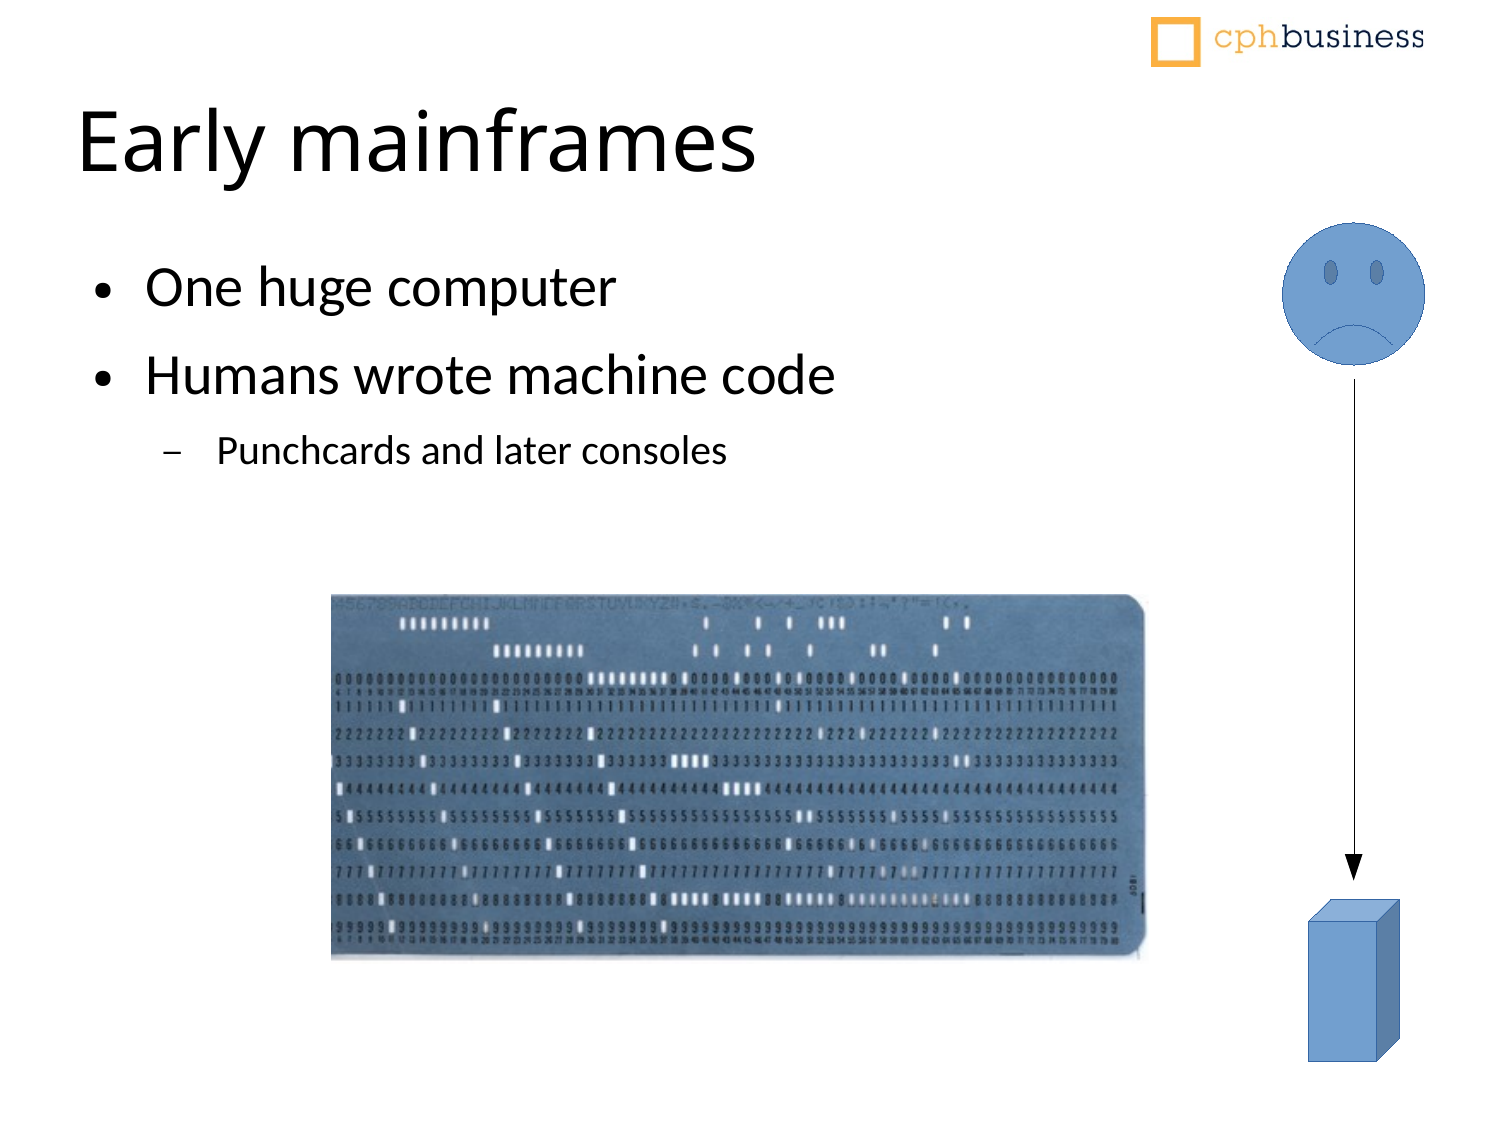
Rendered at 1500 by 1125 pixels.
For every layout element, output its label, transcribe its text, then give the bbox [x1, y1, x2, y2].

text_box [1308, 899, 1400, 1062]
picture [1151, 17, 1424, 44]
list One huge computer Humans wrote machine code Punchcards and later consoles [75, 263, 1425, 969]
title Early mainframes [75, 44, 1425, 233]
text_box [1282, 222, 1425, 366]
picture [331, 594, 1149, 964]
